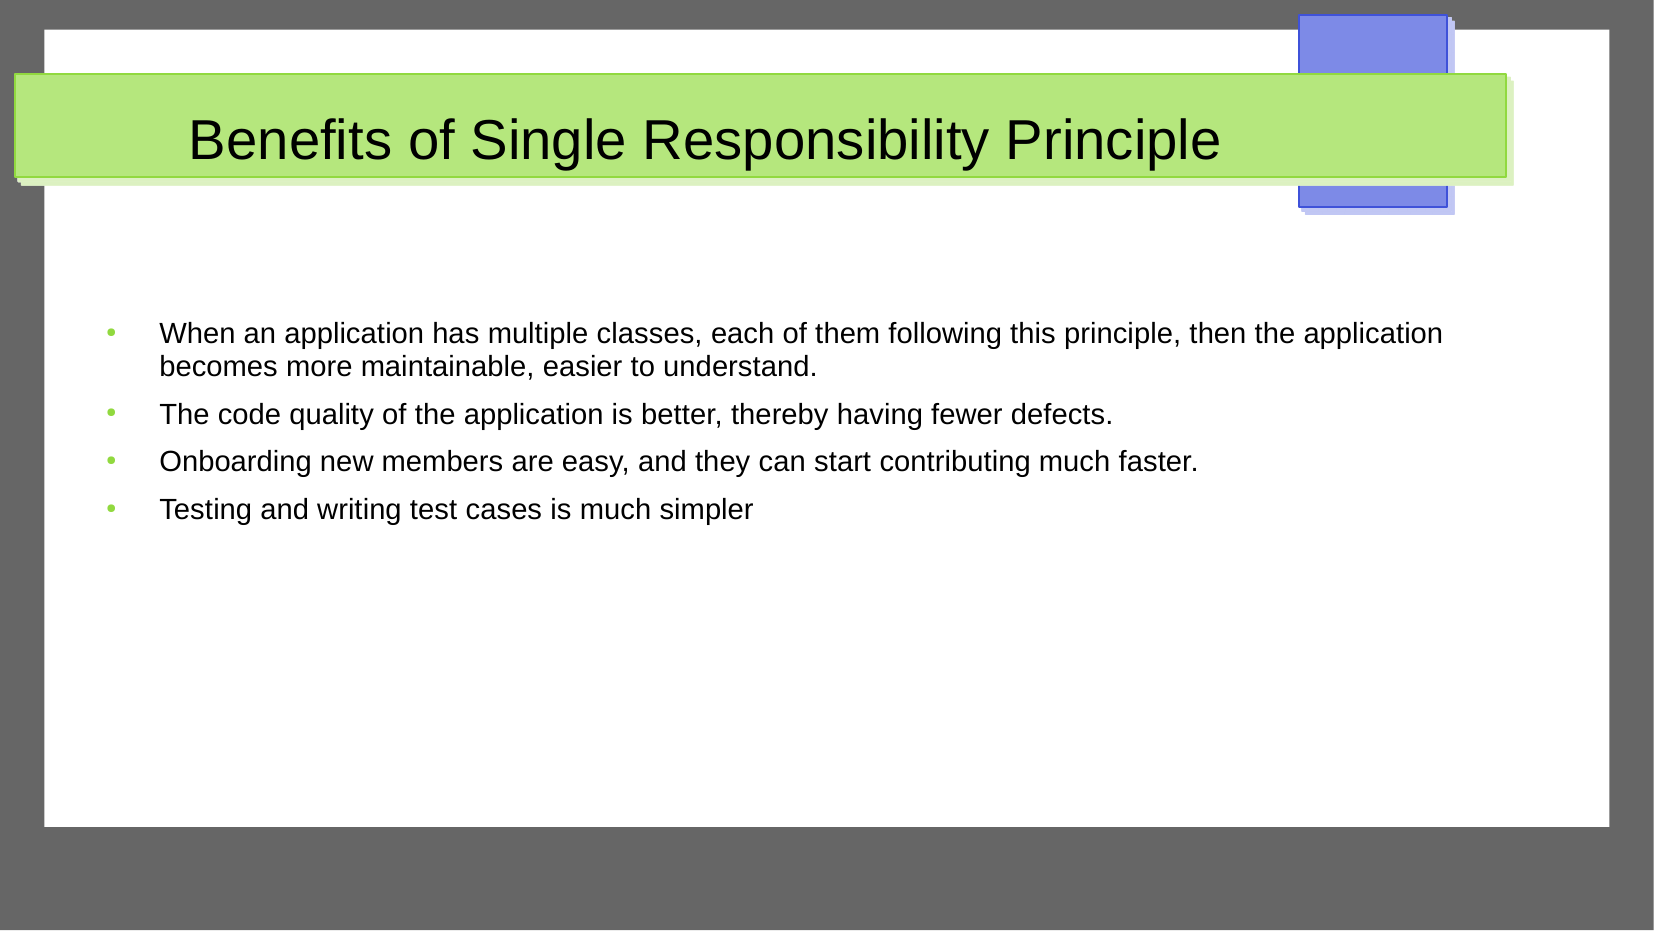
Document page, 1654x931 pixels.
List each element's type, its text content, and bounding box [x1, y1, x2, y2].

list When an application has multiple classes, each of them following this principle, then the application becomes more maintainable, easier to understand. The code quality of the application is better, thereby having fewer defects. Onboarding new members are easy, and they can start contributing much faster. Testing and writing test cases is much simpler [88, 221, 1565, 813]
title Benefits of Single Responsibility Principle [118, 88, 1536, 192]
